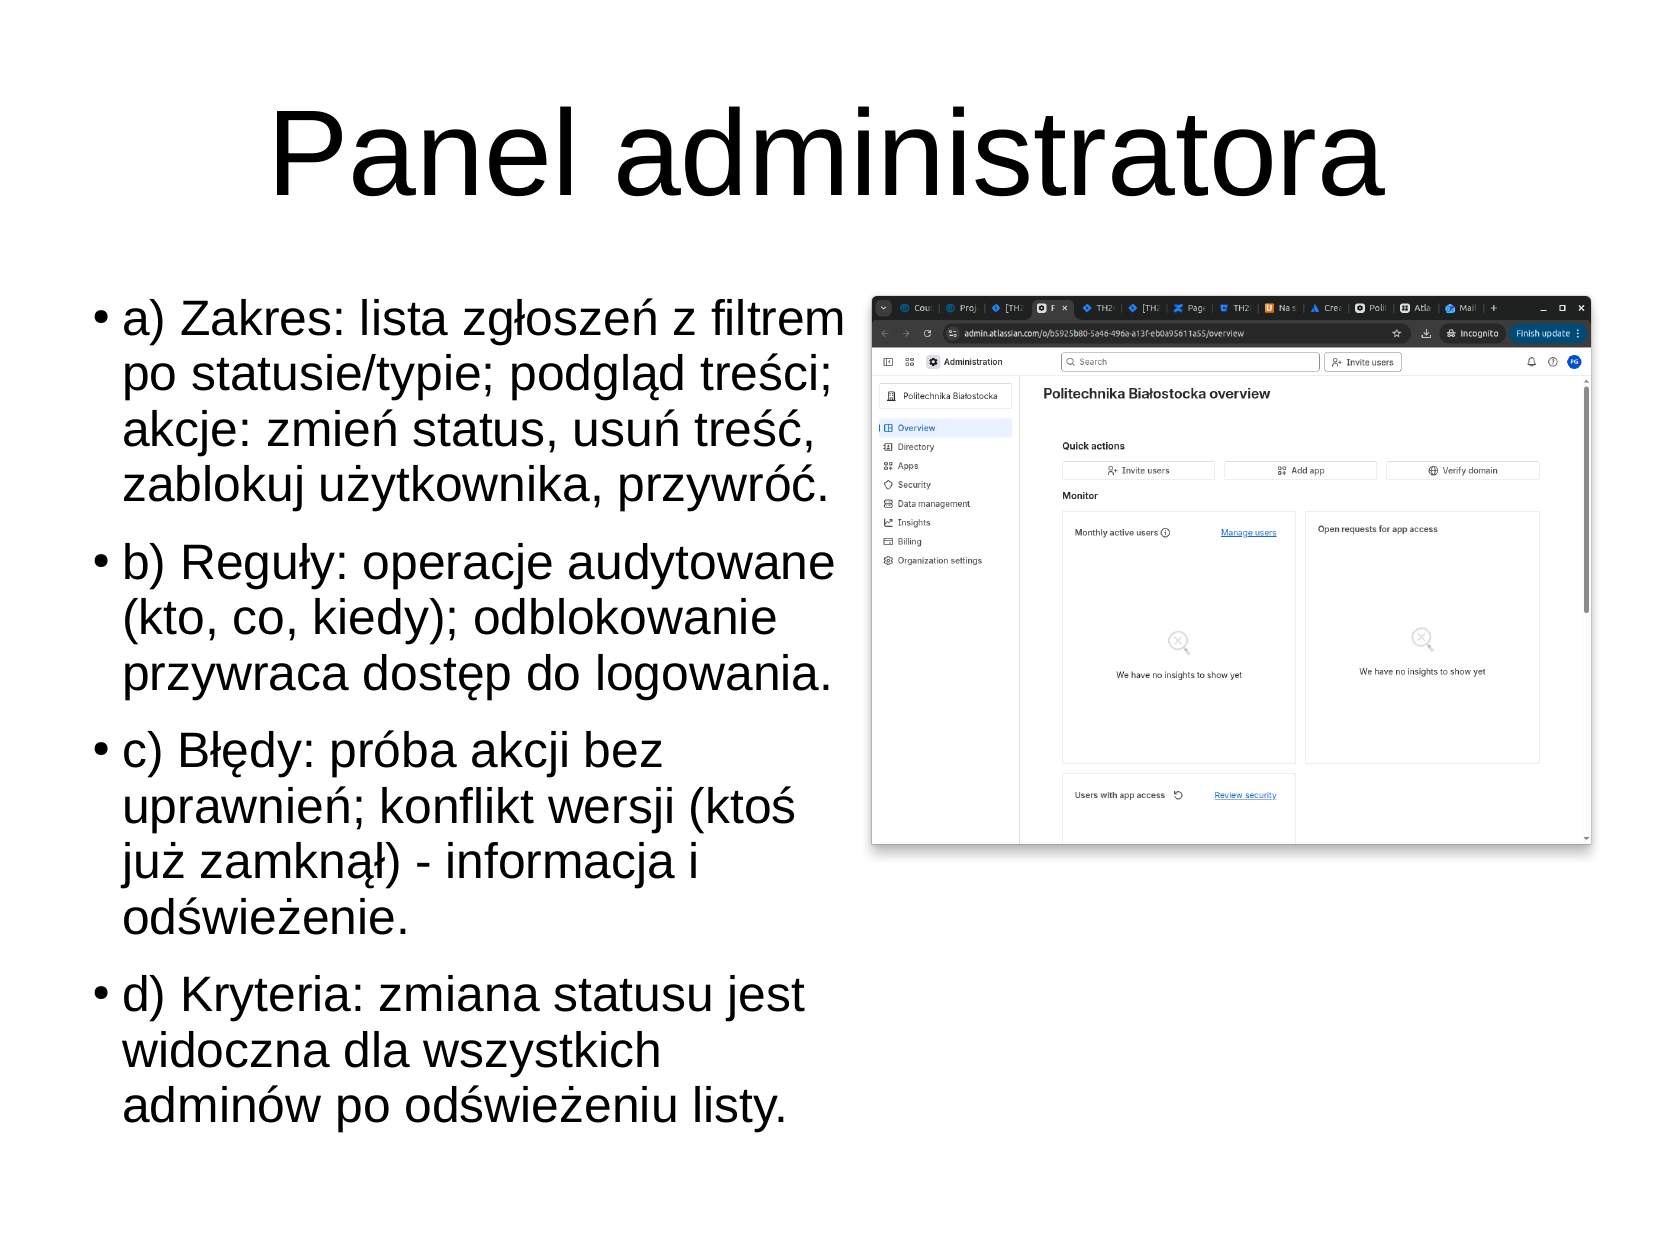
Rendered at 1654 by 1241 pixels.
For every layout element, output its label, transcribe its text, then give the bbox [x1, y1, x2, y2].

picture [862, 290, 1600, 863]
title Panel administratora [82, 49, 1571, 257]
list a) Zakres: lista zgłoszeń z filtrem po statusie/typie; podgląd treści; akcje: zmień status, usuń treść, zablokuj użytkownika, przywróć. b) Reguły: operacje audytowane (kto, co, kiedy); odblokowanie przywraca dostęp do logowania. c) Błędy: próba akcji bez uprawnień; konflikt wersji (ktoś już zamknął) - informacja i odświeżenie. d) Kryteria: zmiana statusu jest widoczna dla wszystkich adminów po odświeżeniu listy. [82, 290, 863, 1163]
